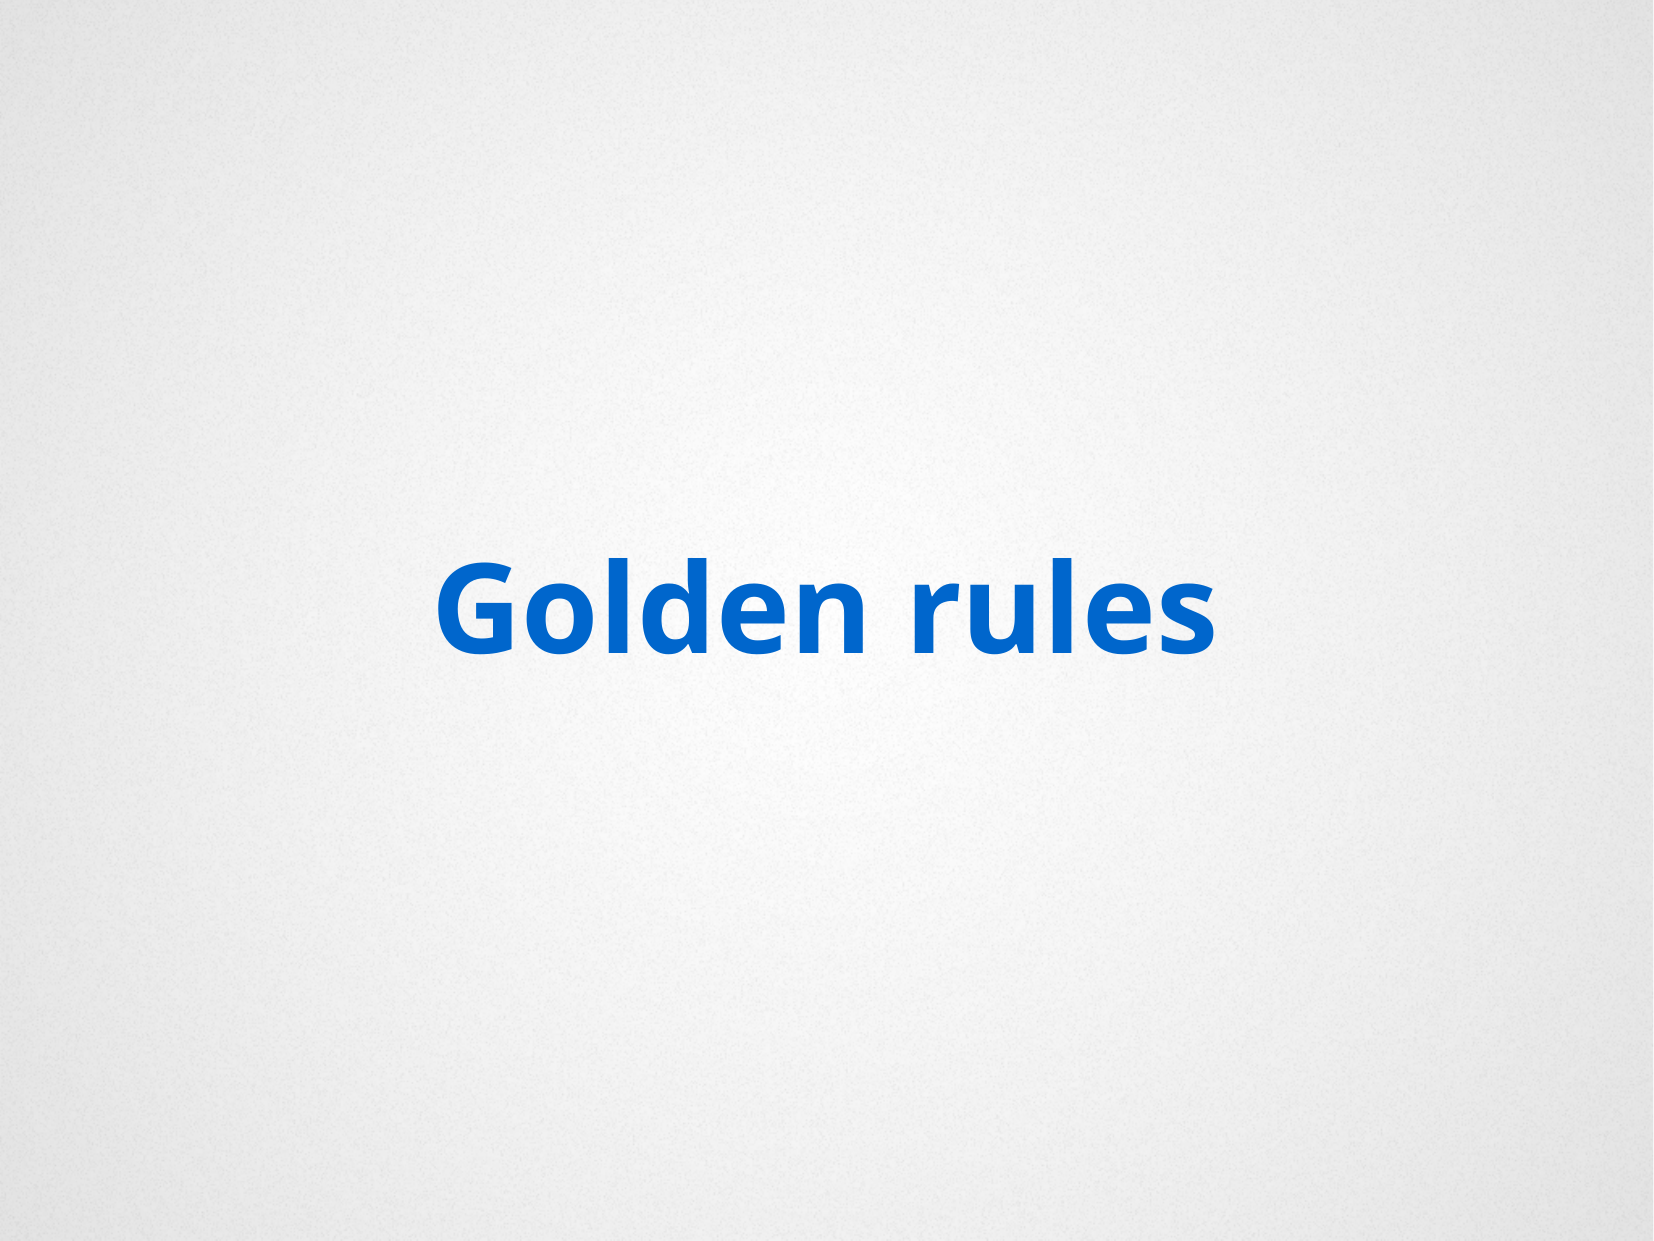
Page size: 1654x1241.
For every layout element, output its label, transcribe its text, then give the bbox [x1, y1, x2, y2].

picture [0, 0, 1654, 1241]
text_box Golden rules [337, 482, 1313, 729]
